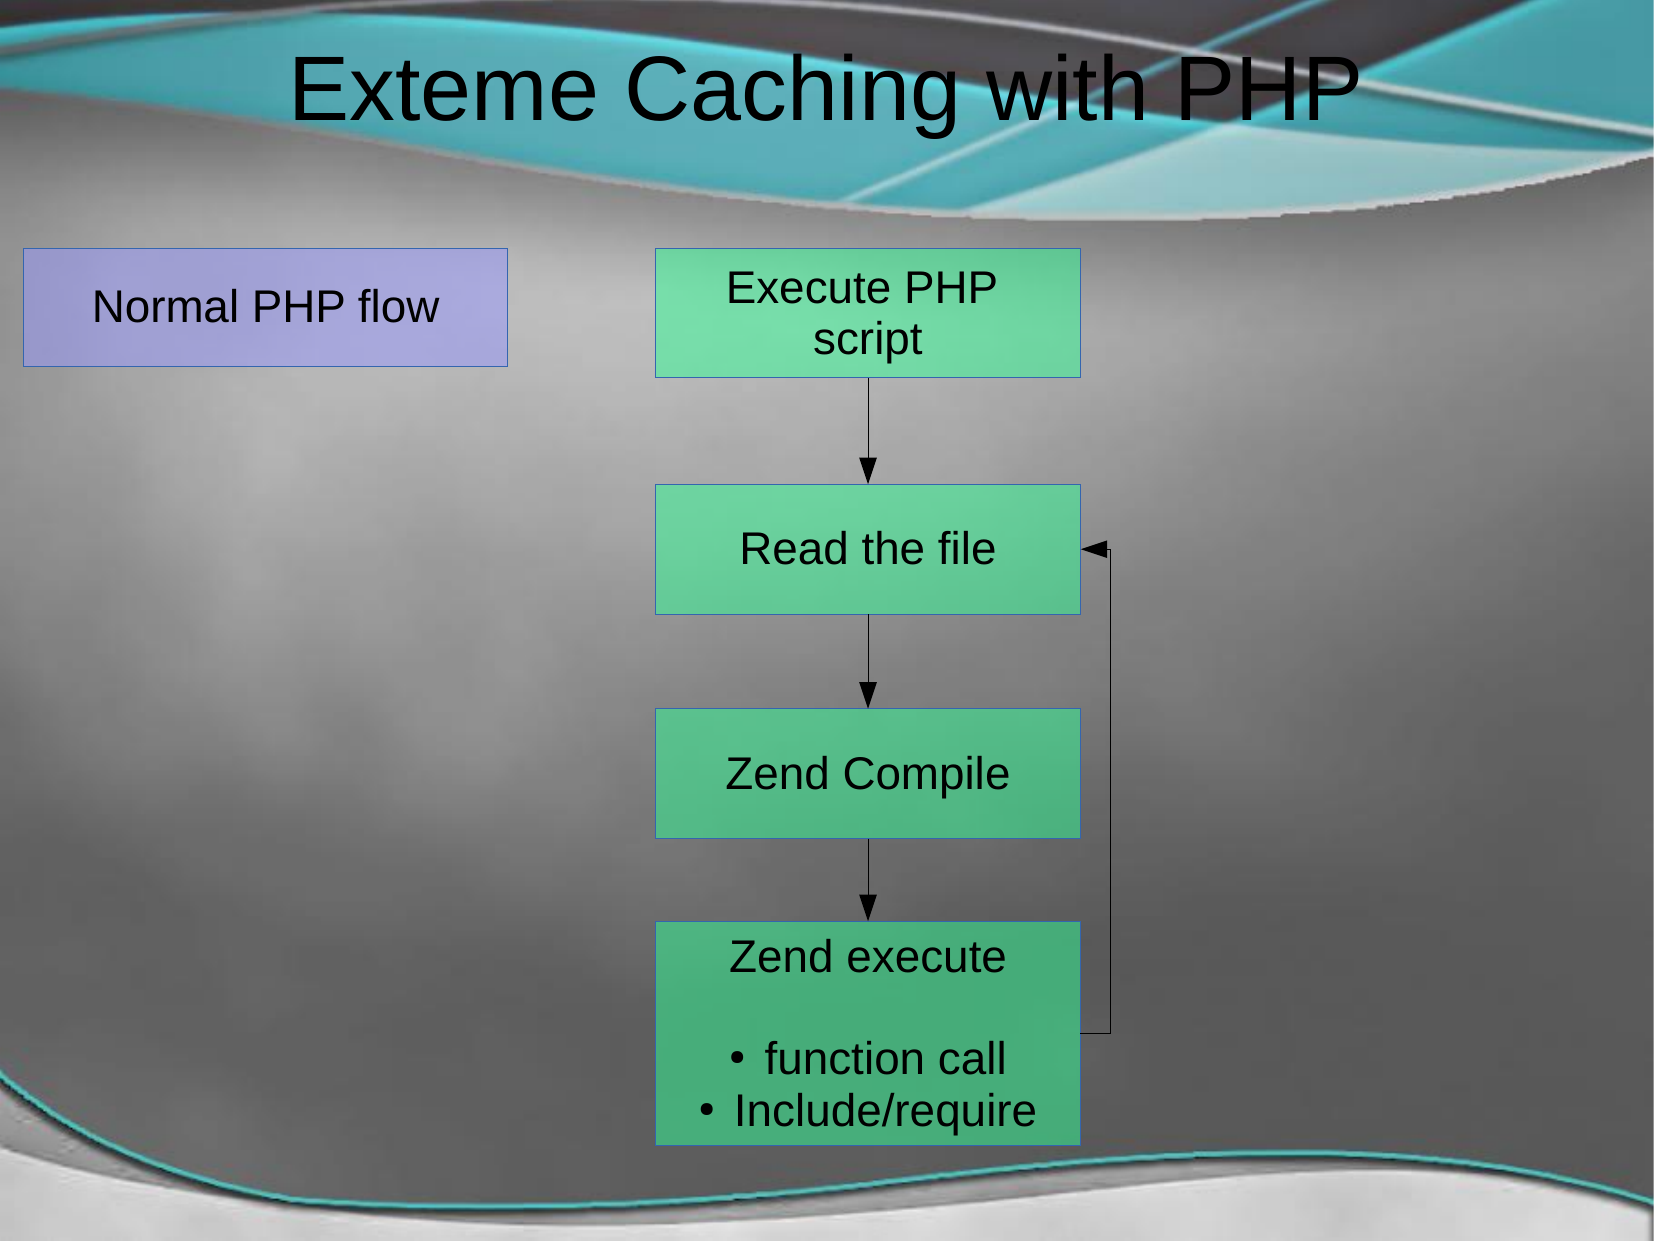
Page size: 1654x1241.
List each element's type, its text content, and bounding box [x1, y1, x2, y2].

title Exteme Caching with PHP [0, 0, 1654, 178]
text_box Zend Compile [655, 708, 1081, 839]
text_box Normal PHP flow [23, 248, 508, 367]
text_box Zend execute function call Include/require [655, 921, 1081, 1146]
text_box Execute PHP script [655, 248, 1081, 378]
picture [0, 178, 1654, 1241]
text_box Read the file [655, 484, 1081, 615]
